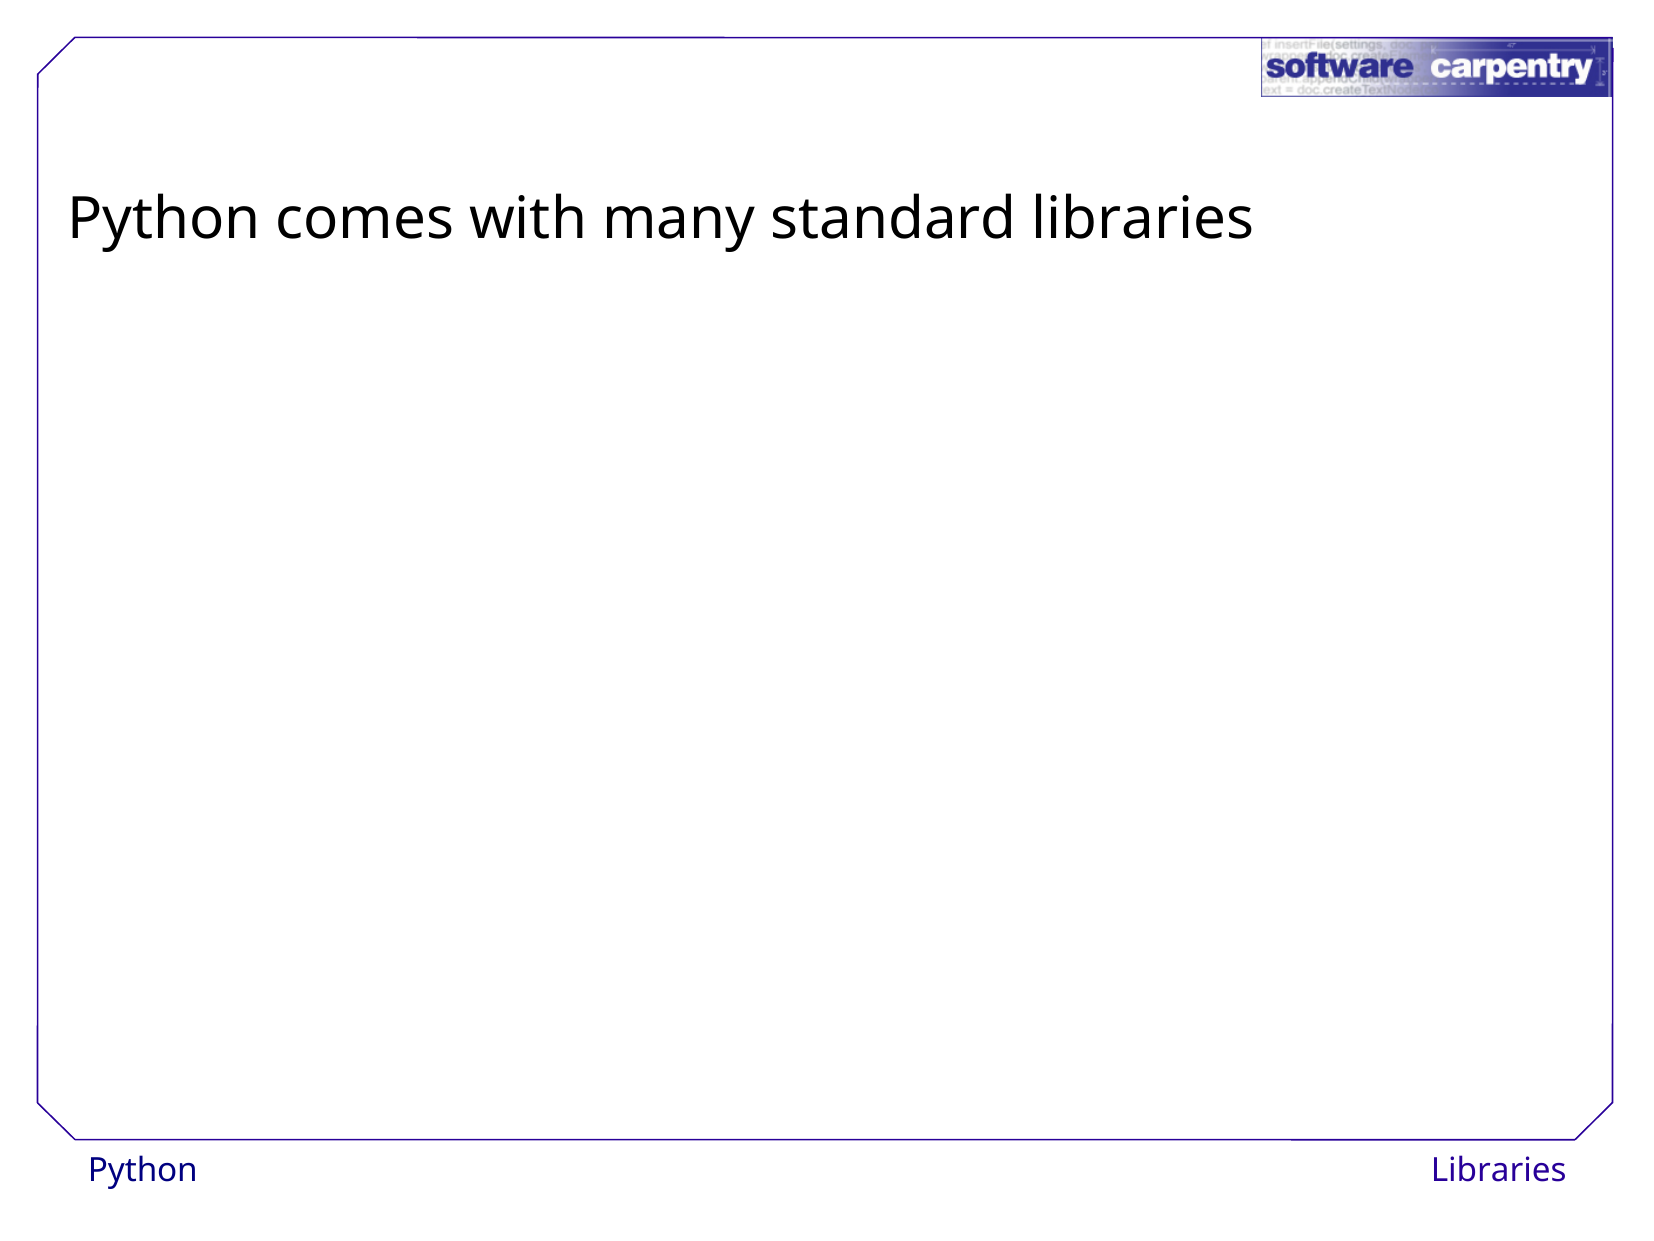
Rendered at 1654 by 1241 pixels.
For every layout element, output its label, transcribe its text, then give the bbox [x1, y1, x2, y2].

text_box Python comes with many standard libraries [52, 138, 1419, 259]
picture [1261, 39, 1613, 97]
